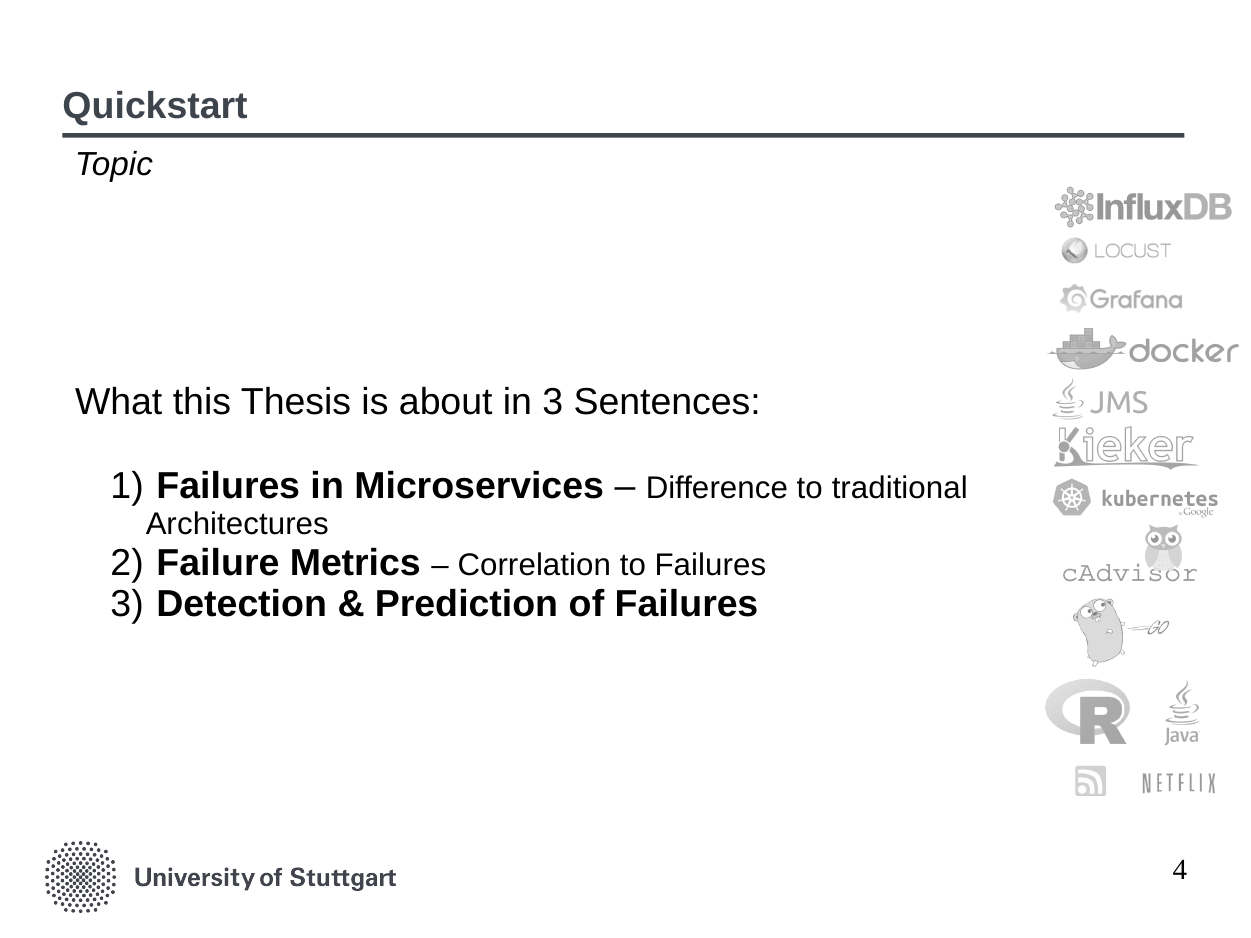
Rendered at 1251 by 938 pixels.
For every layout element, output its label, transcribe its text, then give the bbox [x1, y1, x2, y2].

title Quickstart [62, 79, 1188, 132]
subtitle What this Thesis is about in 3 Sentences: Failures in Microservices – Difference to traditional Architectures Failure Metrics – Correlation to Failures Detection & Prediction of Failures [75, 210, 1036, 796]
text_box Topic [60, 138, 961, 191]
picture [45, 841, 396, 913]
